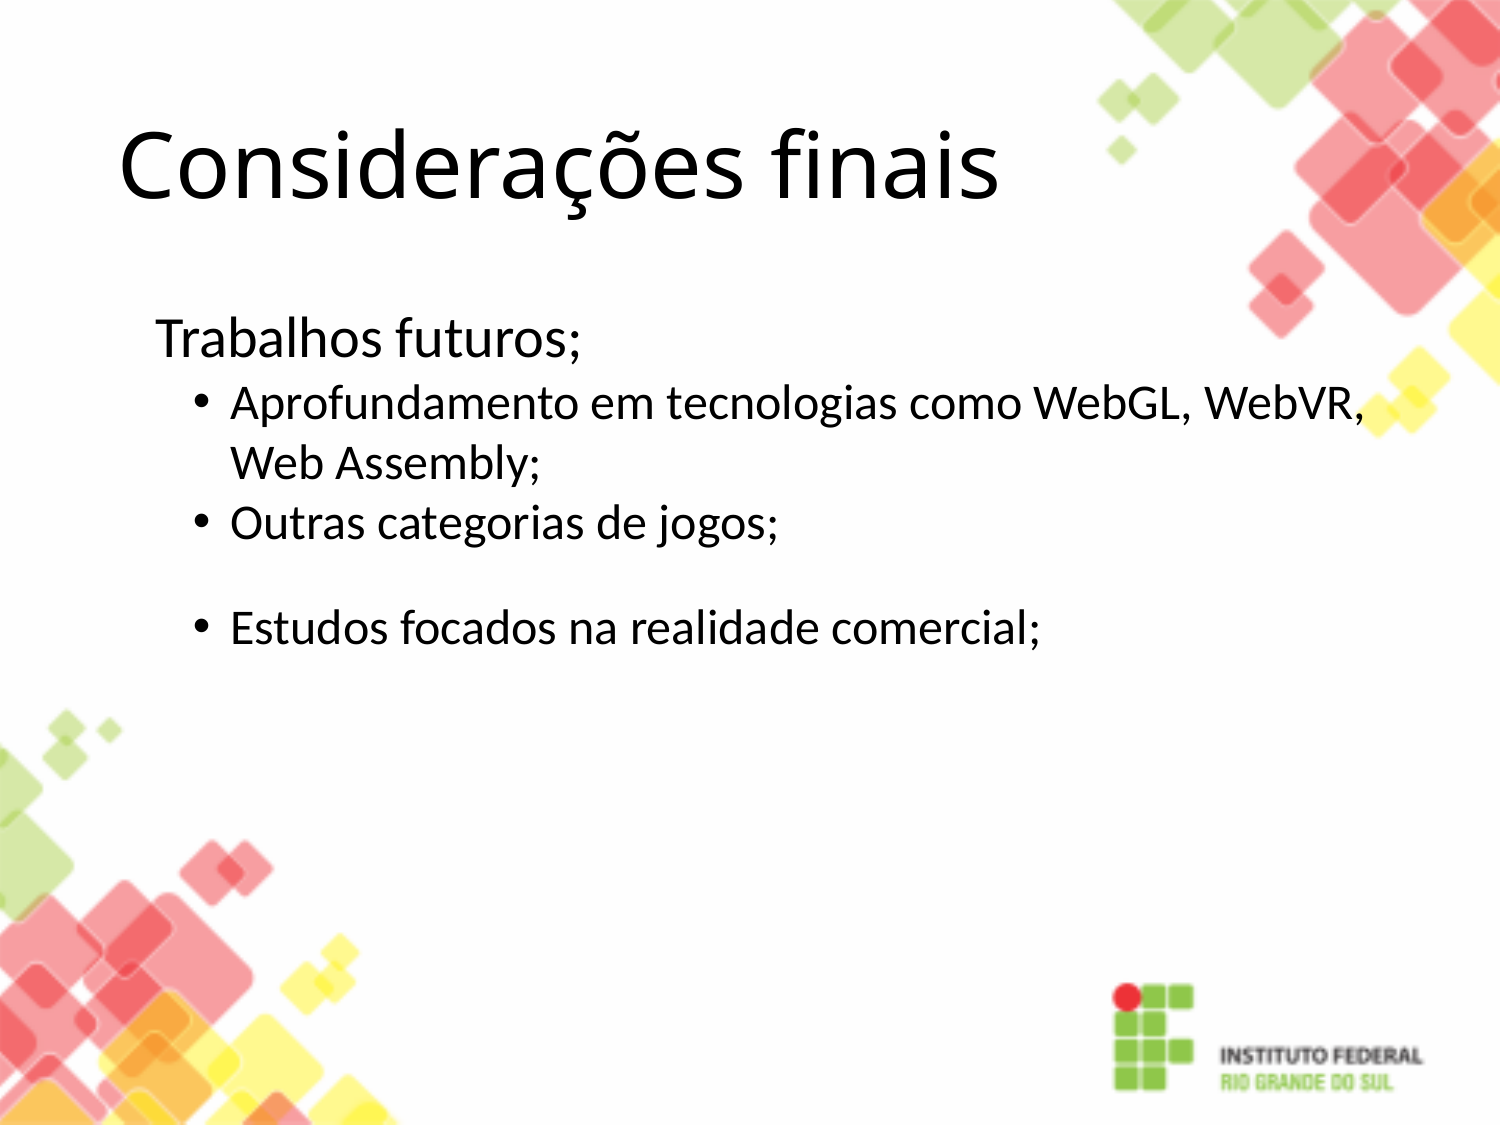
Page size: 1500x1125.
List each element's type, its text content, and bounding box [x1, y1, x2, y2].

text_box Trabalhos futuros; Aprofundamento em tecnologias como WebGL, WebVR, Web Assembly; Outras categorias de jogos; Estudos focados na realidade comercial; [103, 299, 1397, 1014]
picture [0, 0, 1500, 1125]
text_box Considerações finais [103, 59, 1397, 278]
